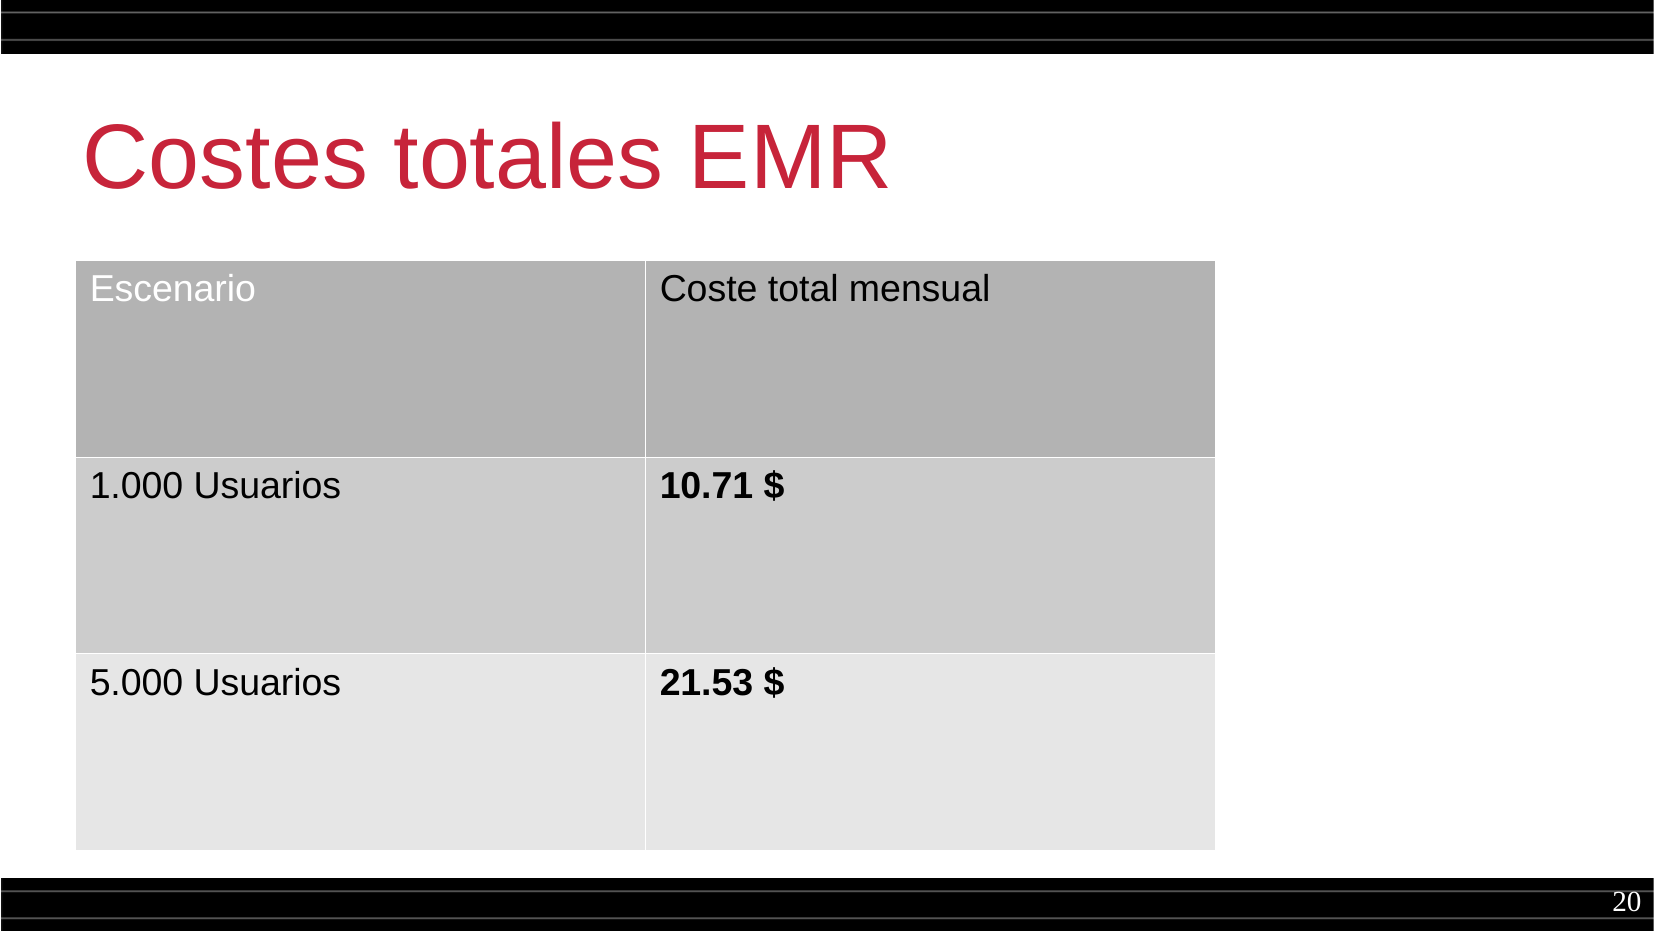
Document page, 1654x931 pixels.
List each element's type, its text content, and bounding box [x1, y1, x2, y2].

table_cell 10.71 $ [646, 458, 1215, 653]
table_header Escenario [76, 261, 645, 457]
title Costes totales EMR [82, 79, 1571, 235]
picture [1, 878, 1654, 931]
table_header Coste total mensual [646, 261, 1215, 457]
picture [1, 0, 1654, 54]
table_cell 5.000 Usuarios [76, 654, 645, 850]
table_cell 1.000 Usuarios [76, 458, 645, 653]
table_cell 21.53 $ [646, 654, 1215, 850]
